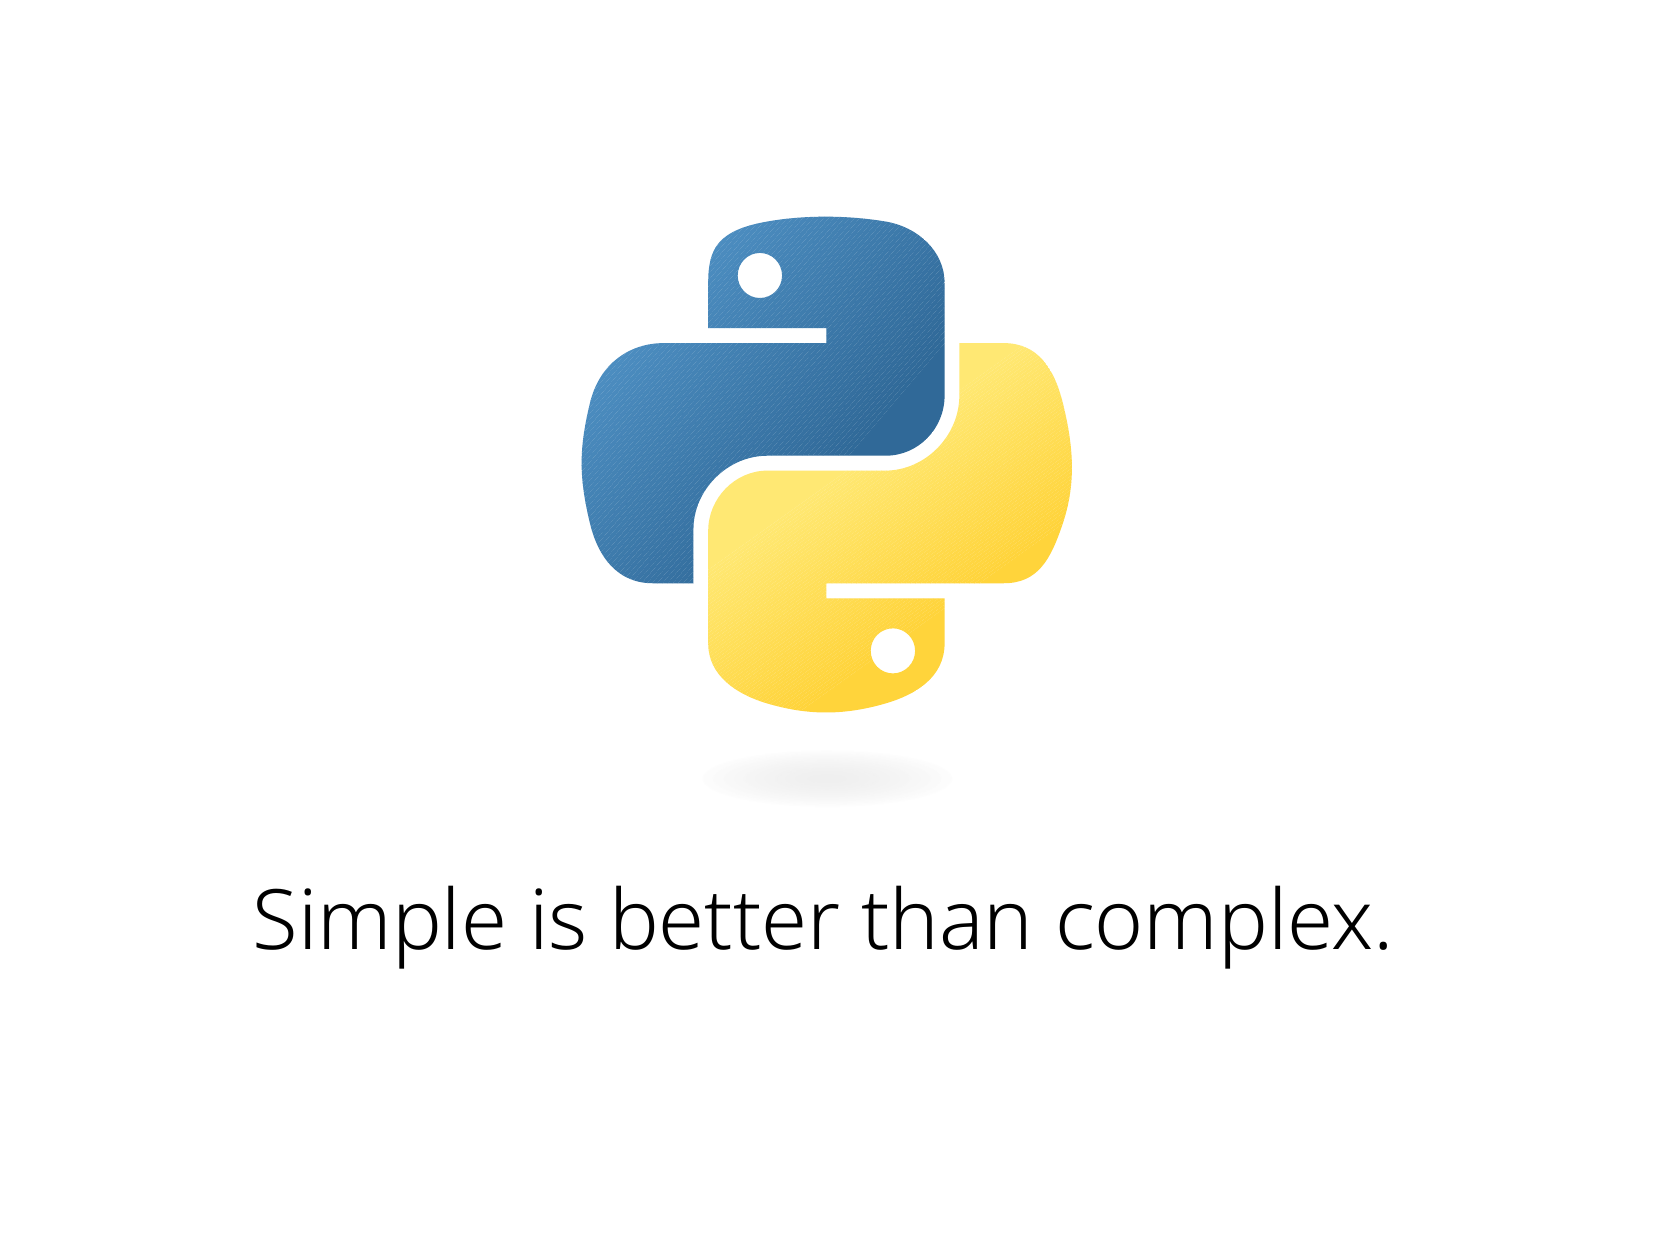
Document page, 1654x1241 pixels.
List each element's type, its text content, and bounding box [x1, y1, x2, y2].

picture [551, 187, 1102, 841]
text_box Simple is better than complex. [183, 852, 1465, 1071]
